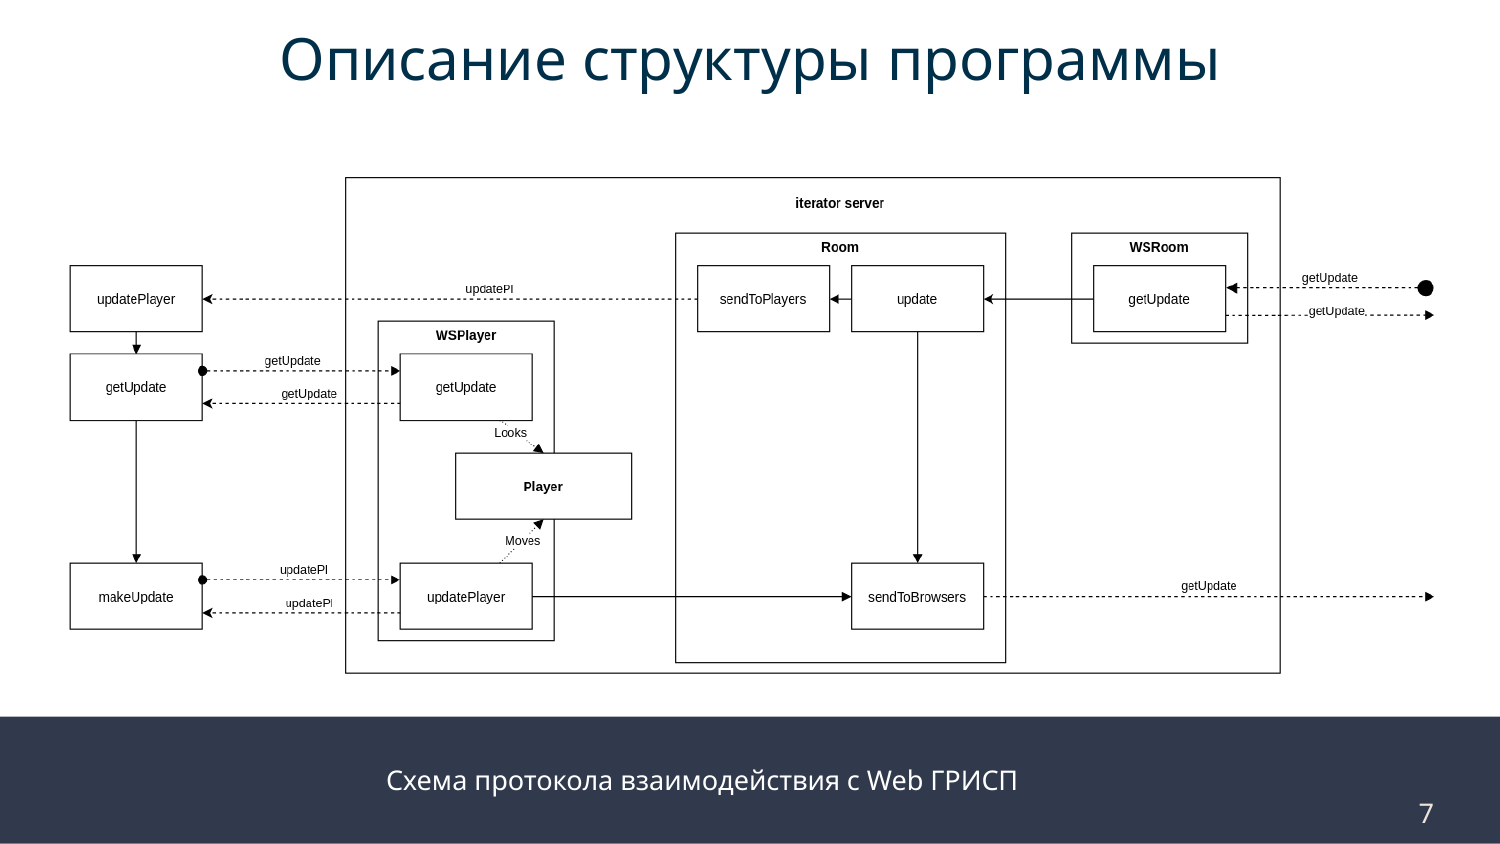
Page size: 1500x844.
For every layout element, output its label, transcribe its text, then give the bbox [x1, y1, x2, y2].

picture [46, 150, 1454, 693]
subtitle 7 [1129, 713, 1449, 844]
list Схема протокола взаимодействия с Web ГРИСП [51, 741, 1129, 818]
title Описание структуры программы [81, 7, 1419, 138]
